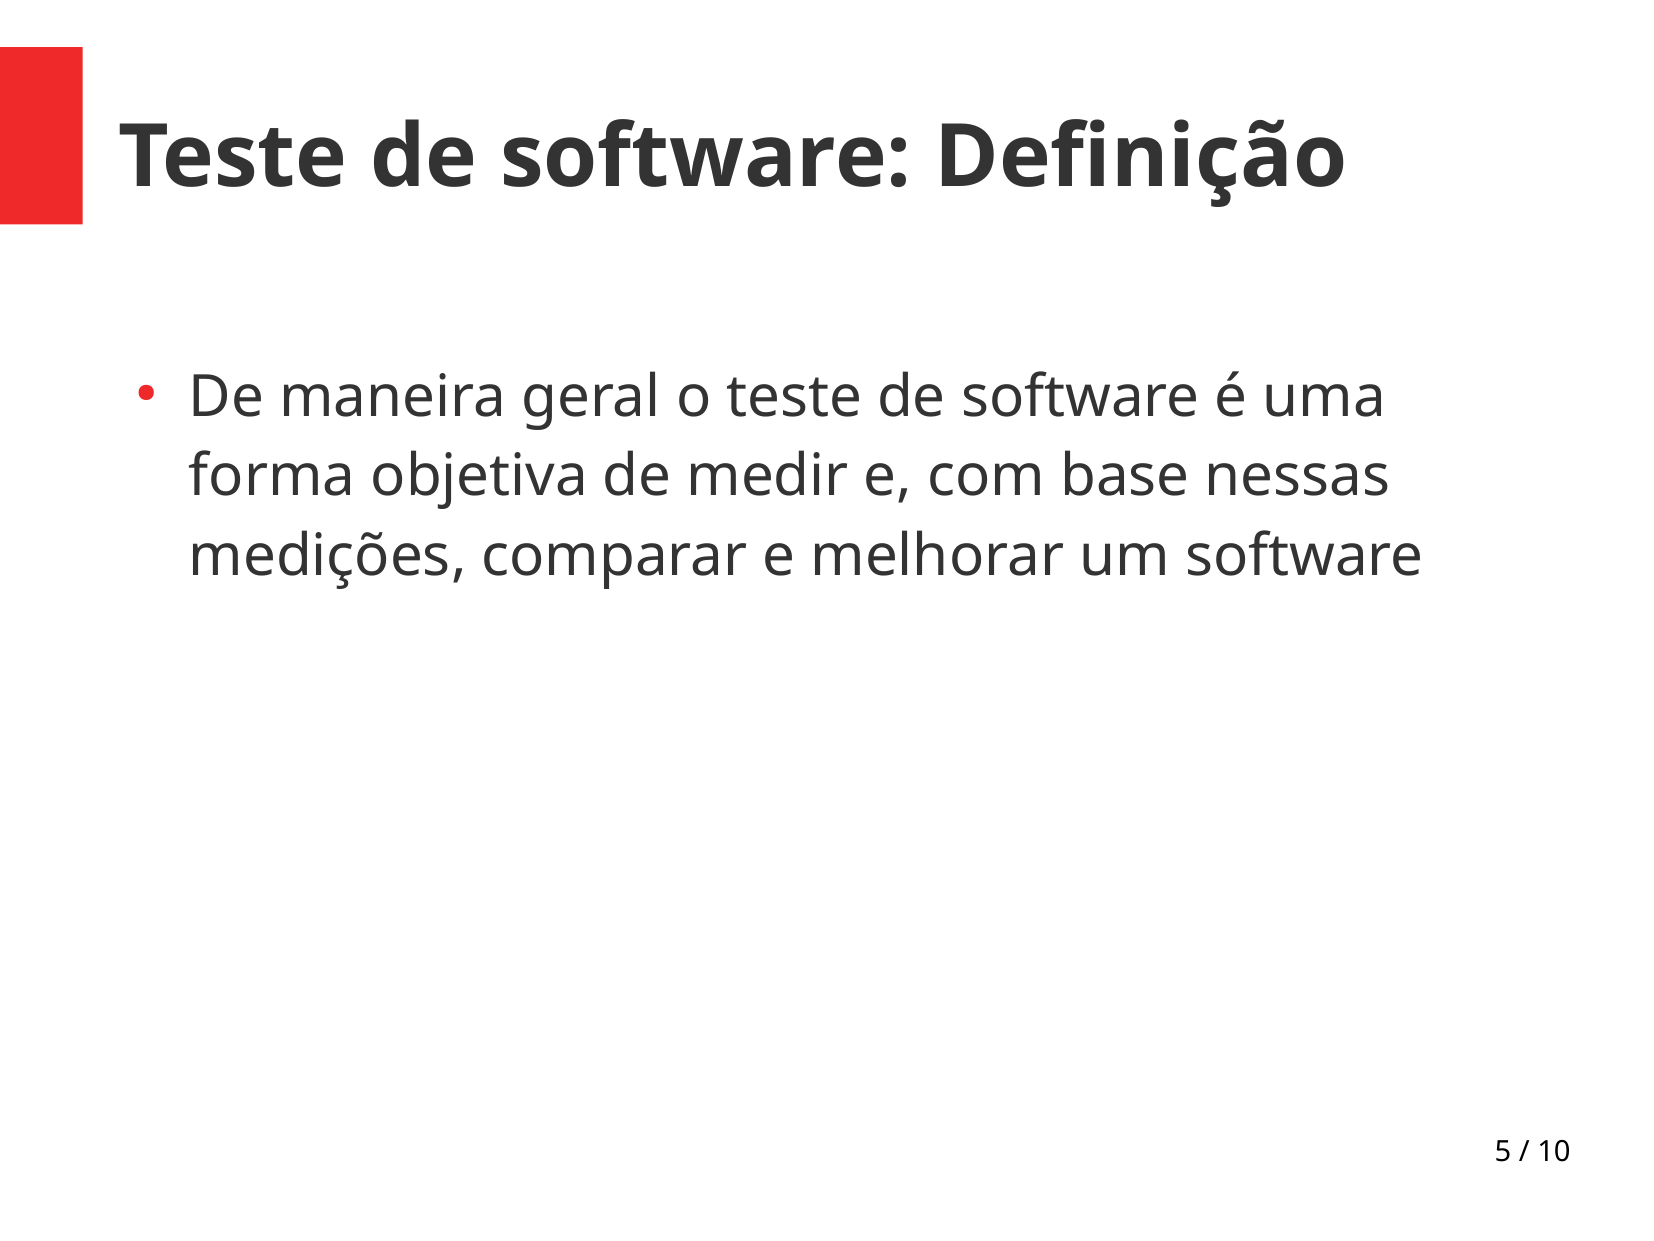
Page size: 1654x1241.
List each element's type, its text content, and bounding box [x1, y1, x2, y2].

list De maneira geral o teste de software é uma forma objetiva de medir e, com base nessas medições, comparar e melhorar um software [118, 354, 1536, 1074]
title Teste de software: Definição [118, 49, 1571, 257]
